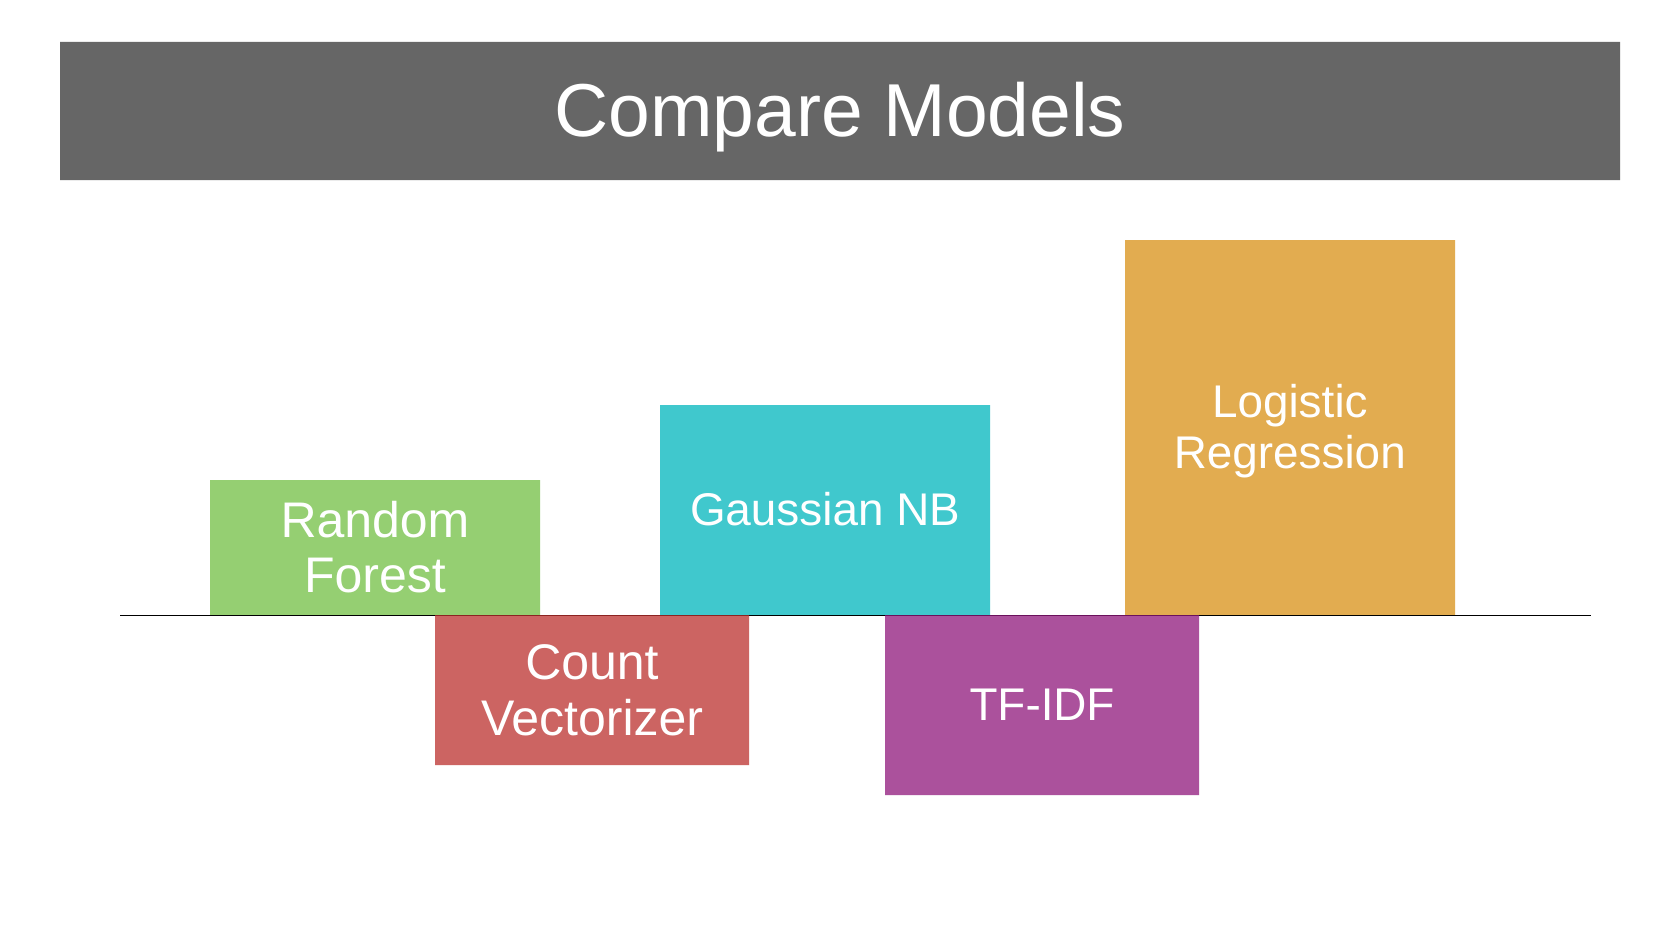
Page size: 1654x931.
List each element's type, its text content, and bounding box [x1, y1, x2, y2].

title Random Forest [210, 480, 541, 615]
title Compare Models [60, 41, 1621, 181]
title Gaussian NB [660, 405, 991, 615]
title Count Vectorizer [435, 615, 750, 766]
title TF-IDF [885, 615, 1200, 796]
title Logistic Regression [1125, 240, 1456, 615]
